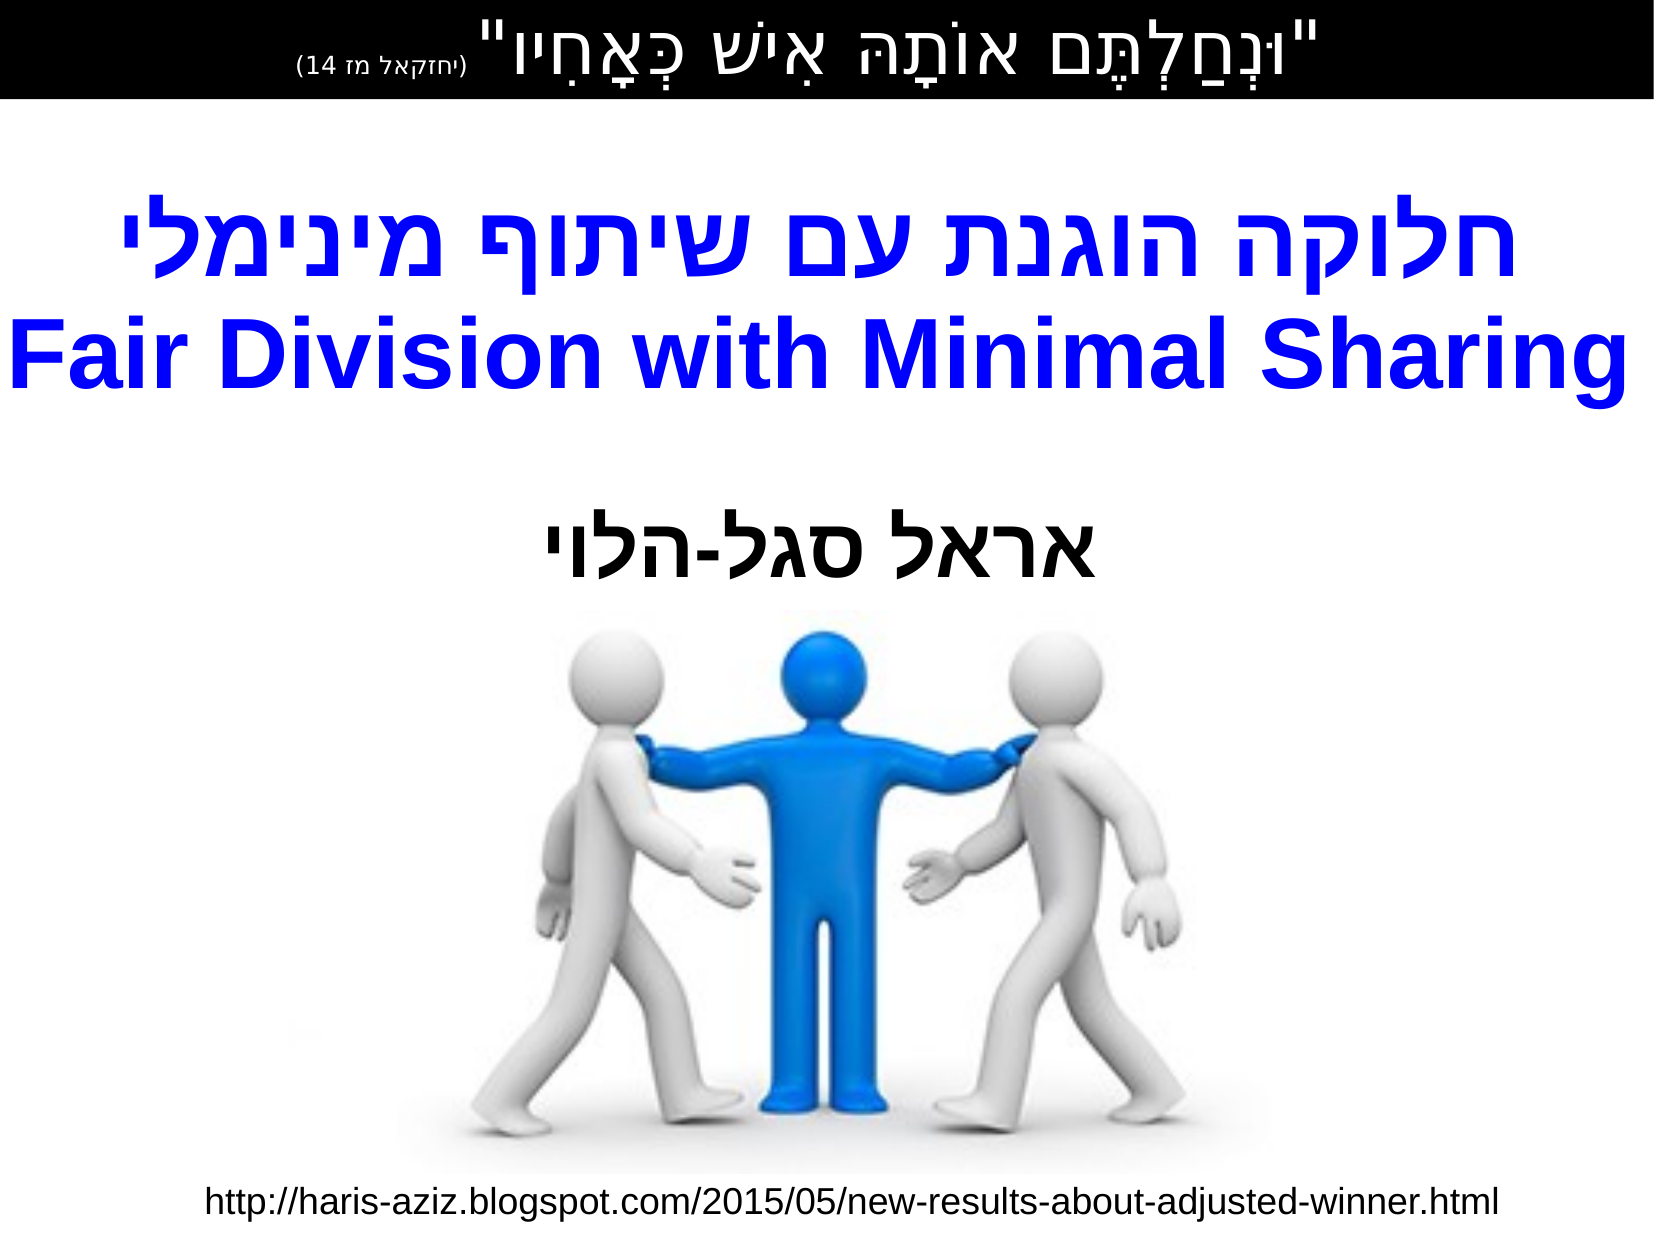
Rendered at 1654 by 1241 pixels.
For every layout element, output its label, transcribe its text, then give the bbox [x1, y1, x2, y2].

text_box http://haris-aziz.blogspot.com/2015/05/new-results-about-adjusted-winner.html [189, 1173, 1516, 1231]
text_box "וּנְחַלְתֶּם אוֹתָהּ אִישׁ כְּאָחִיו" (יחזקאל מז 14) [0, 0, 1654, 100]
title חלוקה הוגנת עם שיתוף מינימלי Fair Division with Minimal Sharing אראל סגל-הלוי [0, 158, 1654, 624]
picture [270, 610, 1396, 1173]
